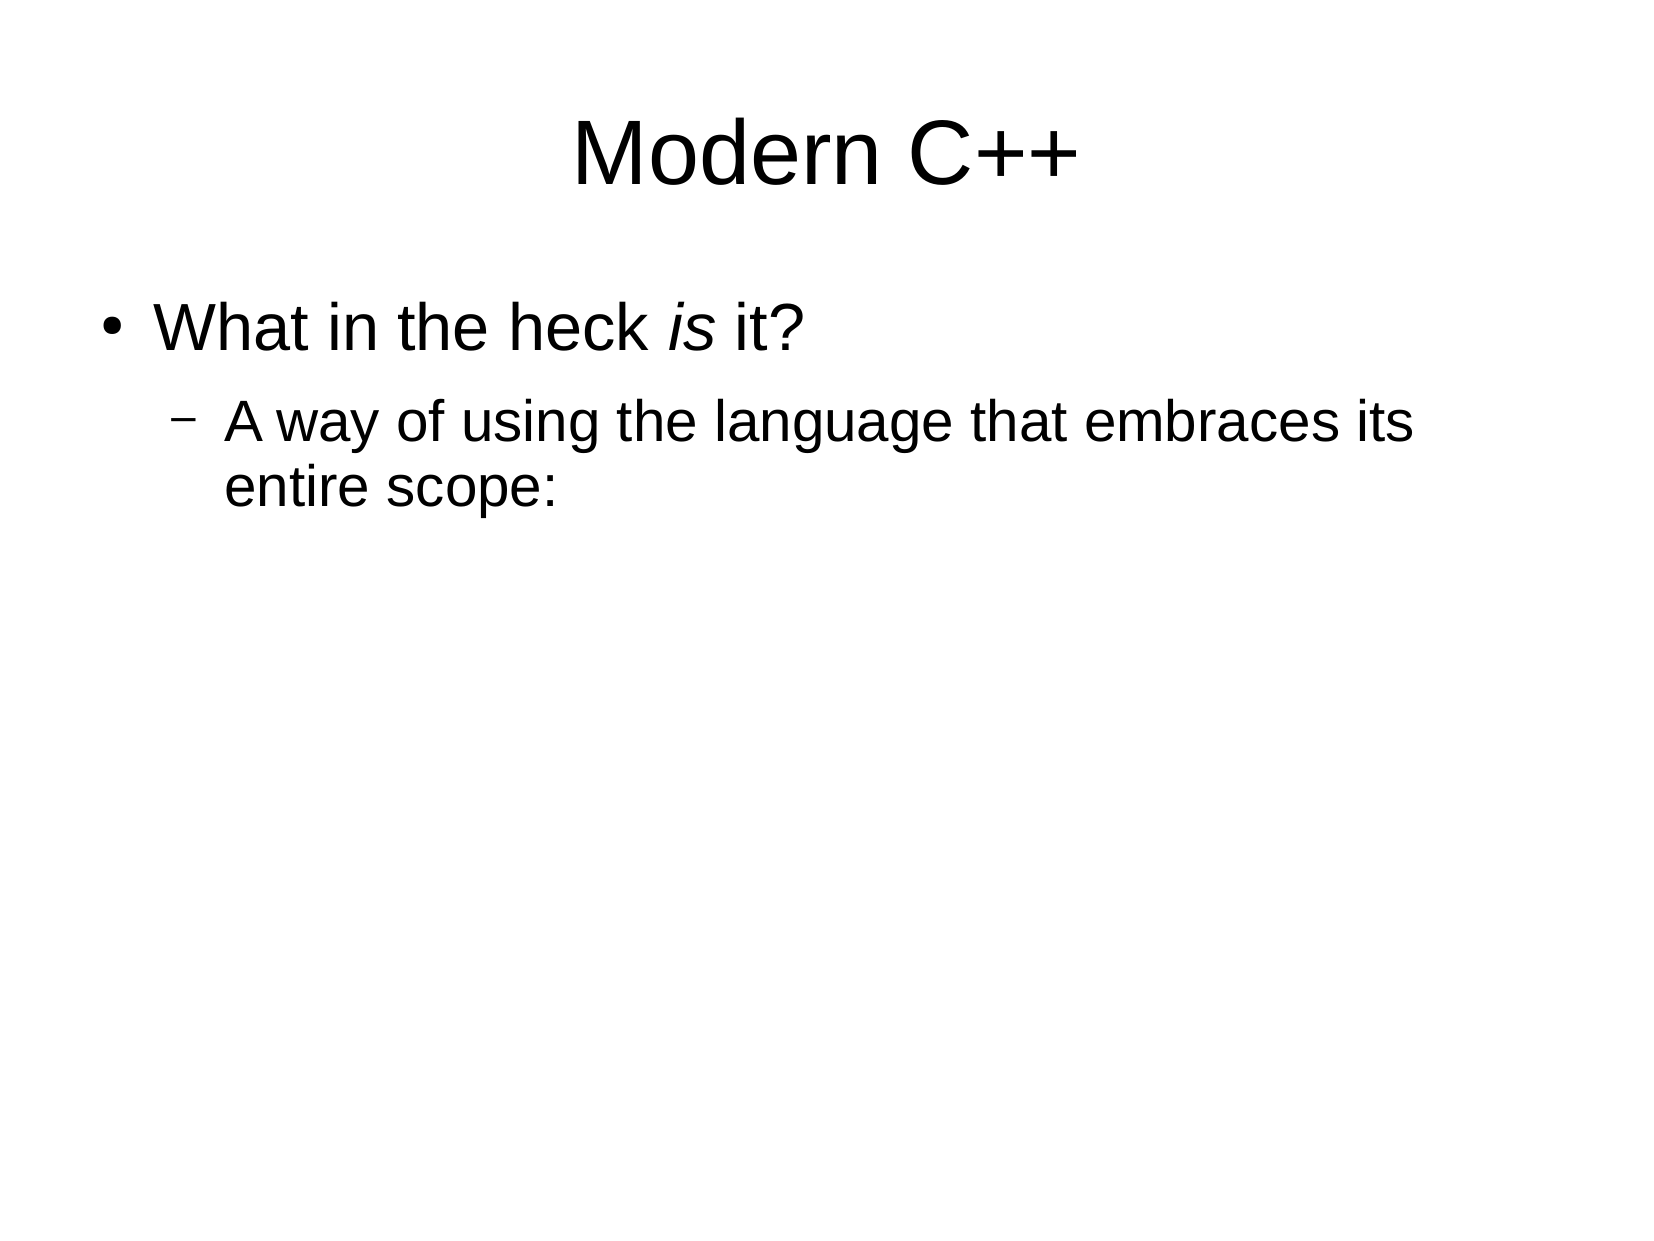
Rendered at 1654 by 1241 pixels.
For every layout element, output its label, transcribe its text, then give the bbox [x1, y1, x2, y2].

list What in the heck is it? A way of using the language that embraces its entire scope: [82, 290, 1571, 1010]
title Modern C++ [82, 49, 1571, 257]
